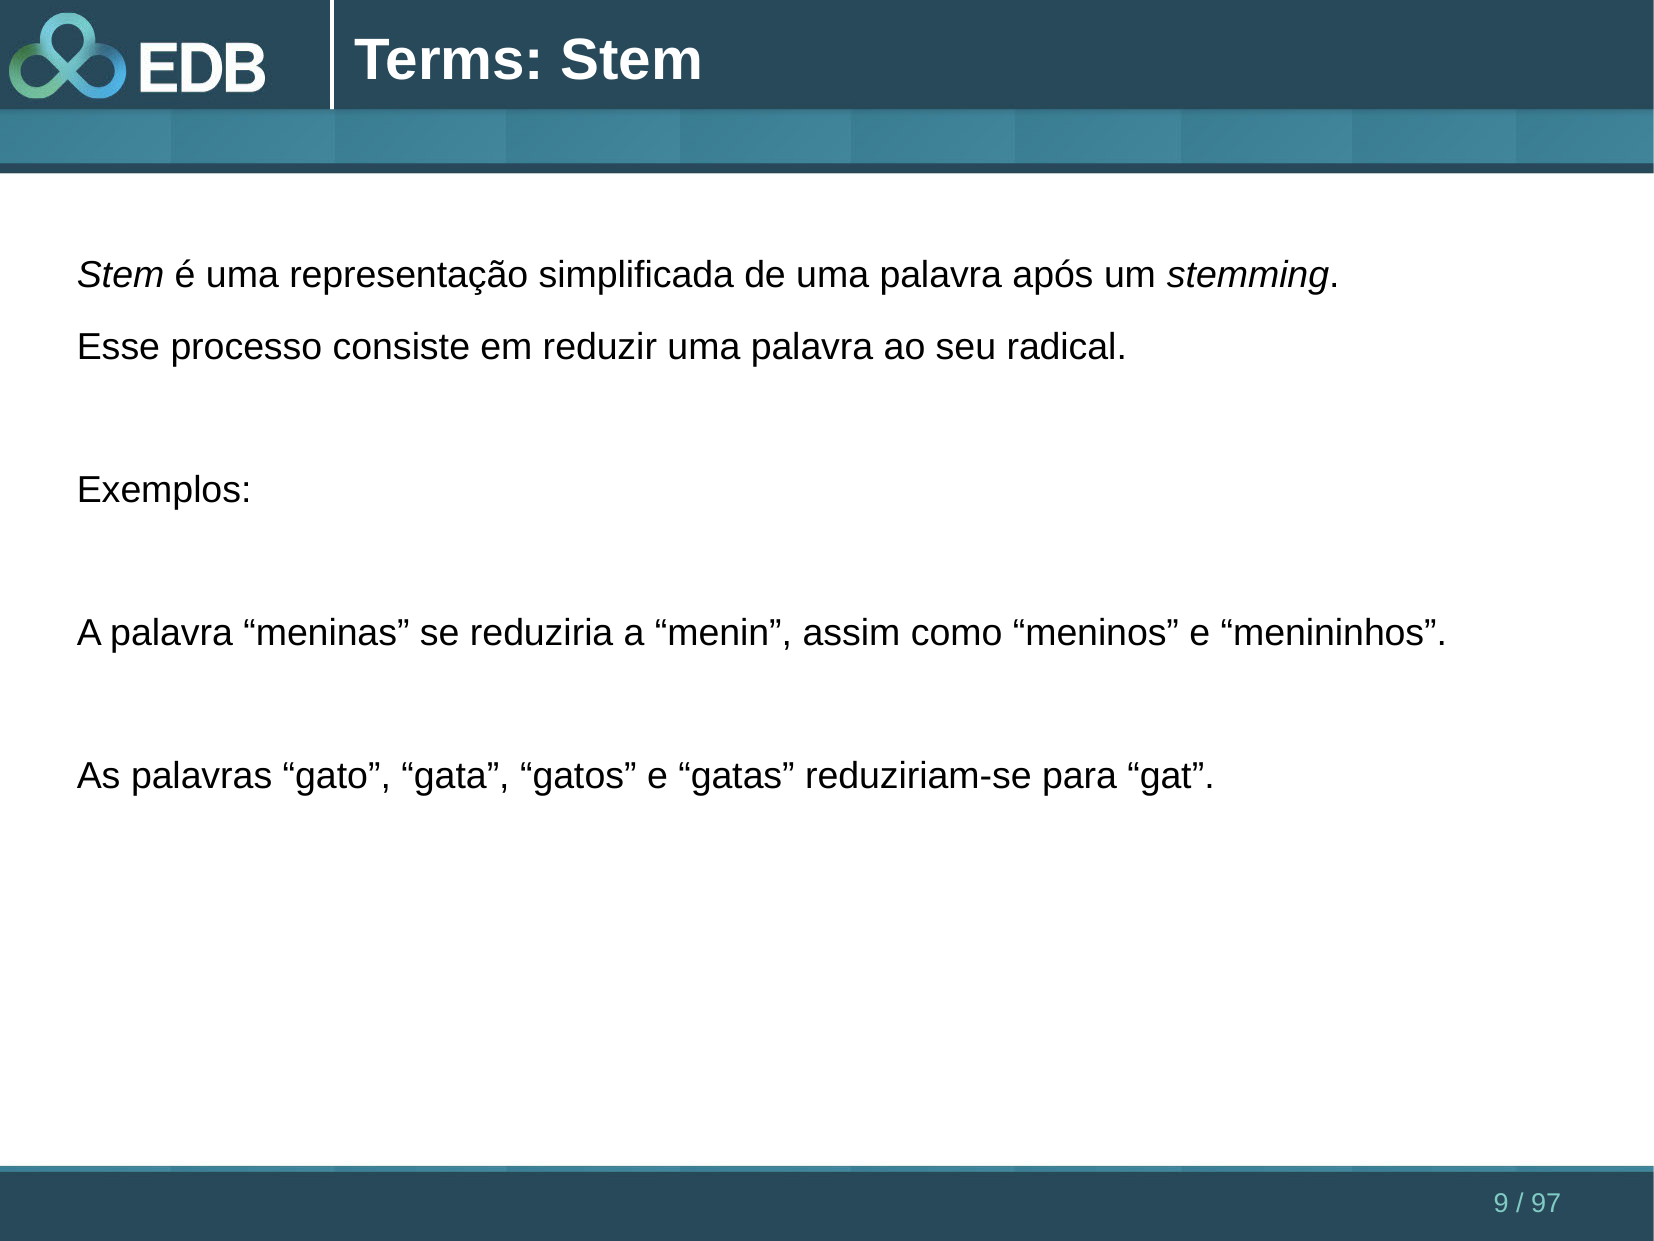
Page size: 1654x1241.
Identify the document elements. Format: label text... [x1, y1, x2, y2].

title Terms: Stem [354, 26, 1595, 92]
list Stem é uma representação simplificada de uma palavra após um stemming. Esse processo consiste em reduzir uma palavra ao seu radical. Exemplos: A palavra “meninas” se reduziria a “menin”, assim como “meninos” e “menininhos”. As palavras “gato”, “gata”, “gatos” e “gatas” reduziriam-se para “gat”. [76, 253, 1565, 797]
picture [0, 0, 1654, 1241]
